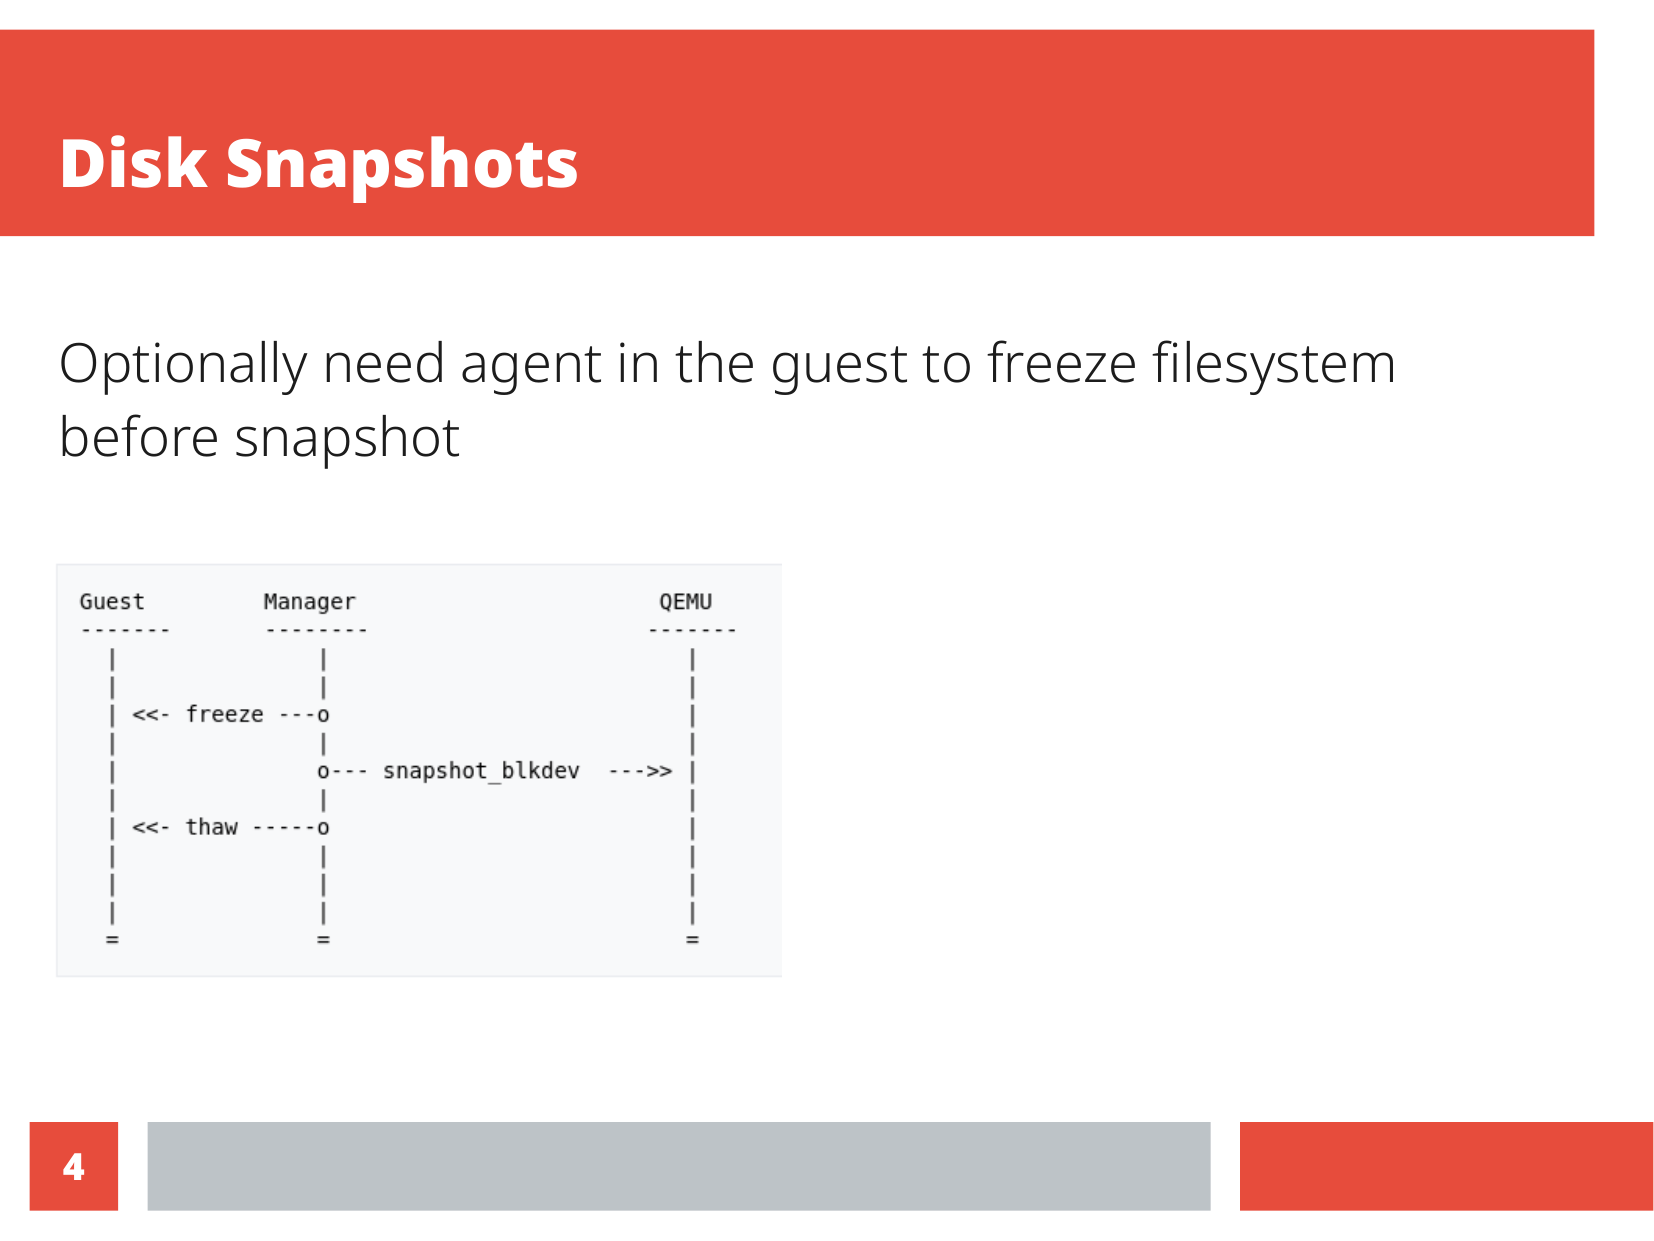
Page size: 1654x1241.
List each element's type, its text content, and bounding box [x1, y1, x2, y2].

picture [47, 539, 782, 1004]
subtitle Optionally need agent in the guest to freeze filesystem before snapshot [59, 324, 1565, 1093]
title Disk Snapshots [59, 59, 1595, 207]
